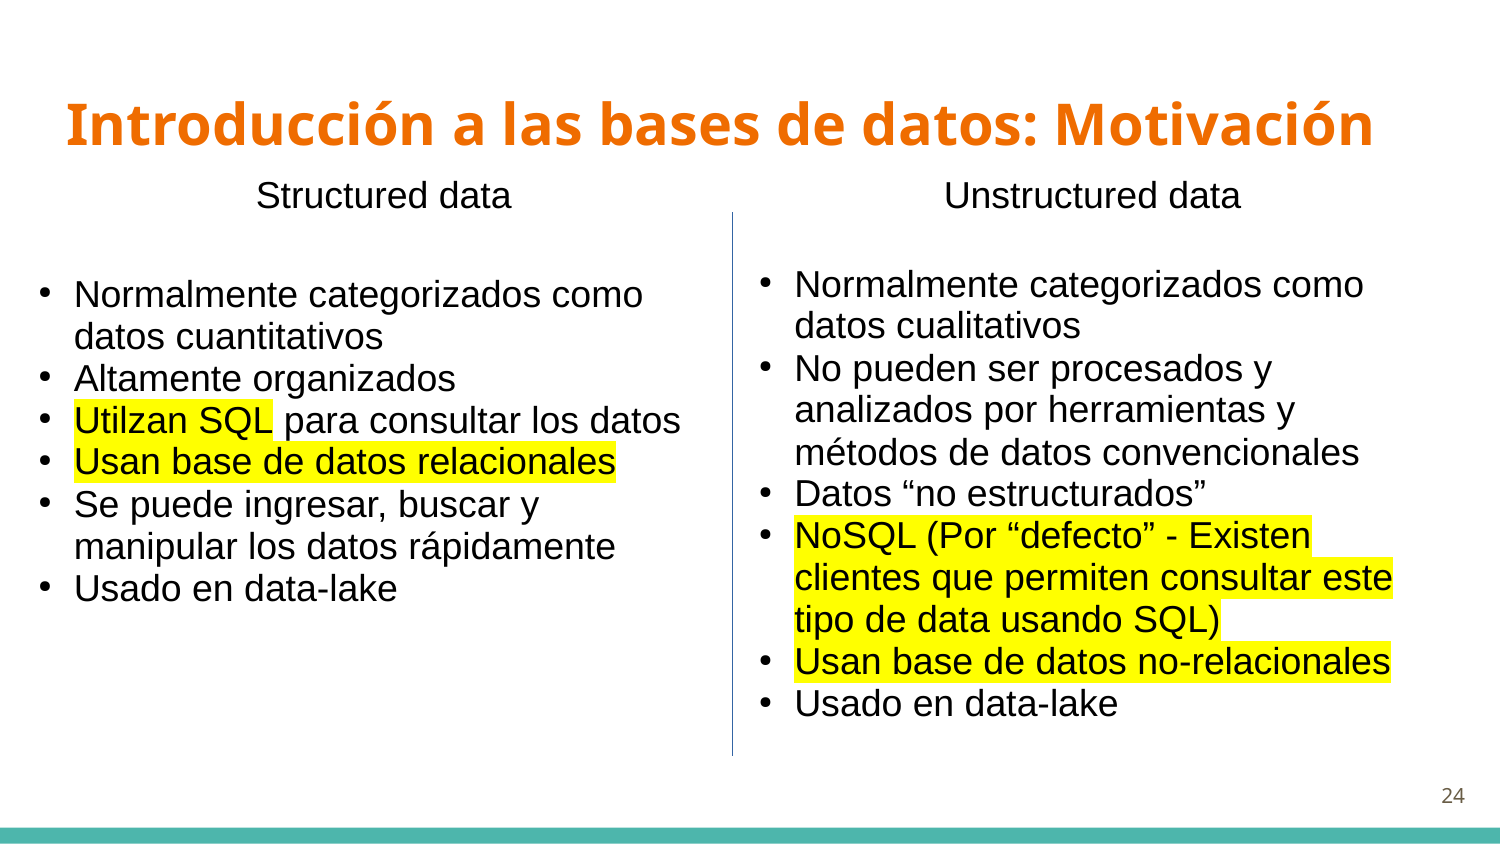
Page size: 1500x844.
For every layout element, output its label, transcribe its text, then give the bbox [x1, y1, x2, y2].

text_box Normalmente categorizados como datos cualitativos No pueden ser procesados y analizados por herramientas y métodos de datos convencionales Datos “no estructurados” NoSQL (Por “defecto” - Existen clientes que permiten consultar este tipo de data usando SQL) Usan base de datos no-relacionales Usado en data-lake [744, 255, 1441, 733]
text_box Structured data [59, 167, 709, 225]
slide_number <number> [1389, 764, 1480, 830]
text_box Unstructured data [767, 167, 1418, 225]
title Introducción a las bases de datos: Motivación [51, 72, 1449, 189]
text_box Normalmente categorizados como datos cuantitativos Altamente organizados Utilzan SQL para consultar los datos Usan base de datos relacionales Se puede ingresar, buscar y manipular los datos rápidamente Usado en data-lake [23, 265, 721, 743]
